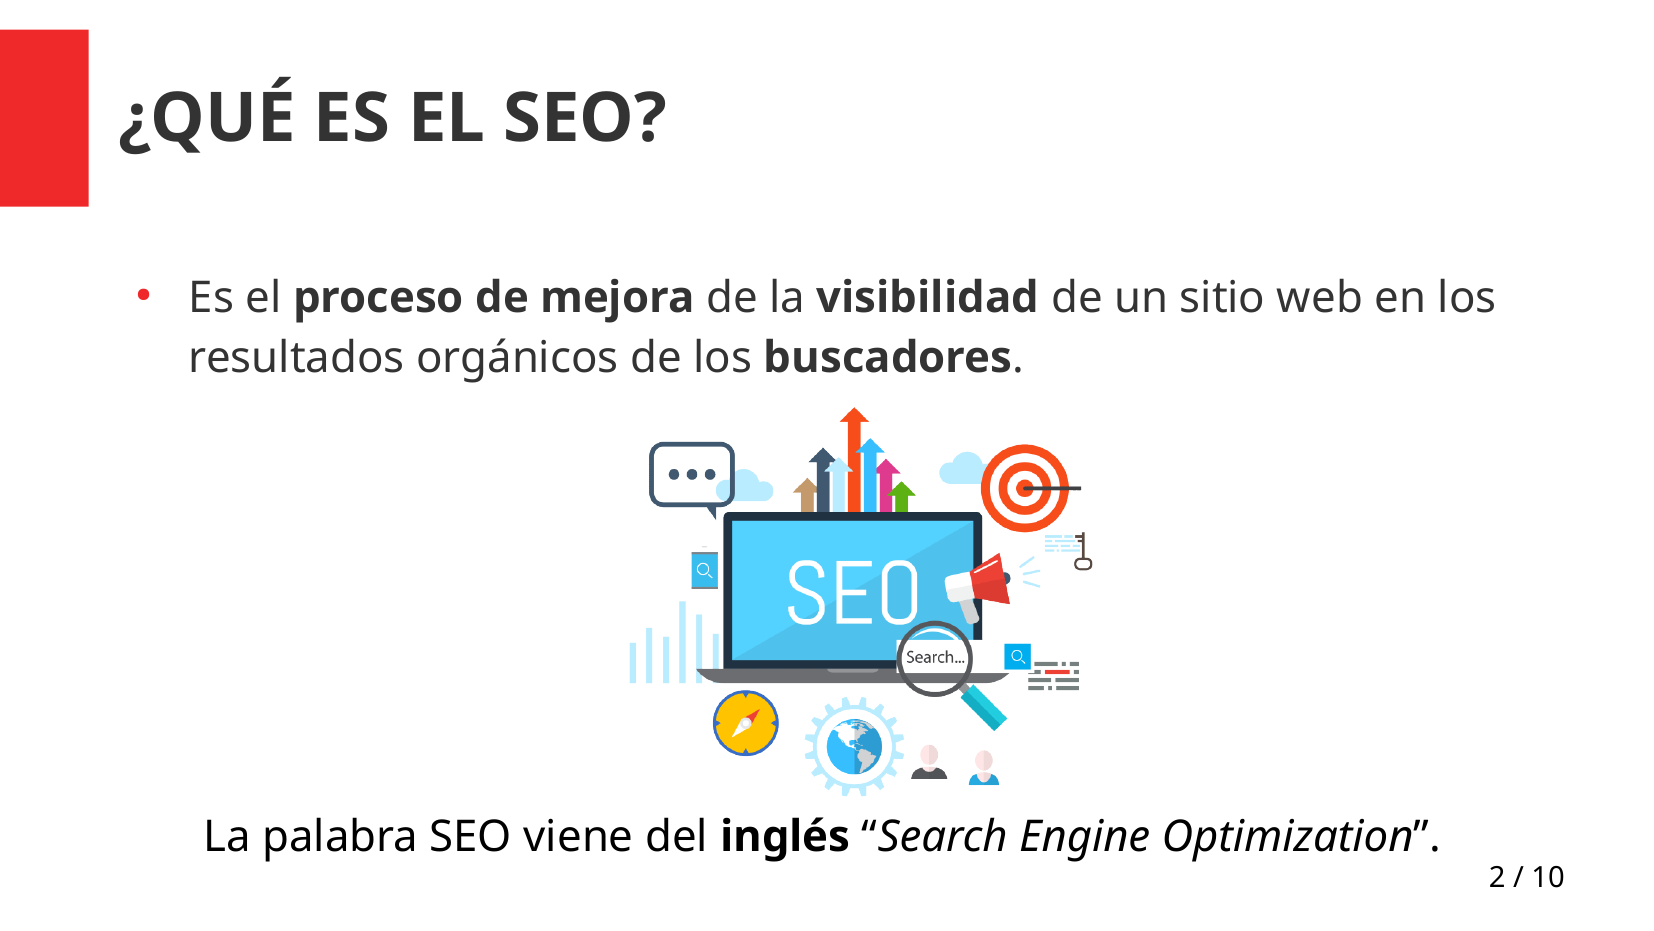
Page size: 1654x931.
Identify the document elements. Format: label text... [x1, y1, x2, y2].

title ¿QUÉ ES EL SEO? [118, 37, 1571, 193]
text_box La palabra SEO viene del inglés “Search Engine Optimization”. [177, 797, 1625, 931]
picture [603, 405, 1093, 797]
list Es el proceso de mejora de la visibilidad de un sitio web en los resultados orgánicos de los buscadores. [118, 265, 1536, 806]
